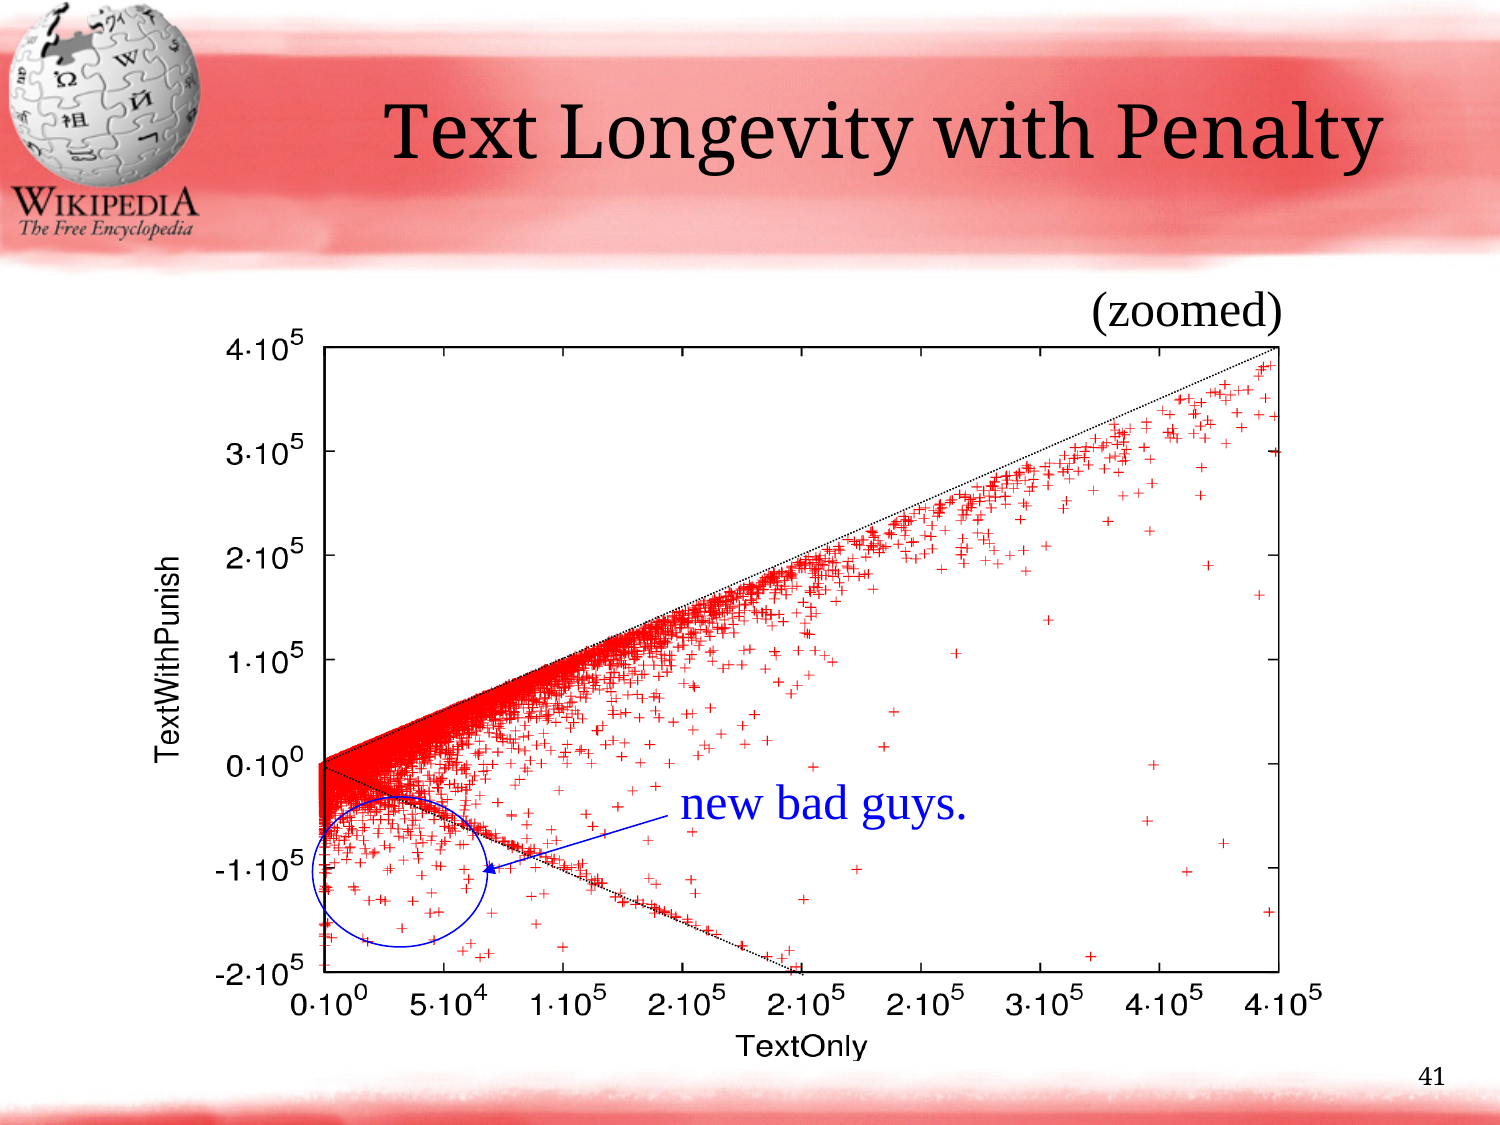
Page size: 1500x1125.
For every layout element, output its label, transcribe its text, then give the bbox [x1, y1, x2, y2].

text_box (zoomed)‏ [1076, 268, 1302, 342]
picture [0, 0, 1500, 1125]
text_box new bad guys. [665, 762, 1160, 835]
title Text Longevity with Penalty [112, 37, 1385, 223]
